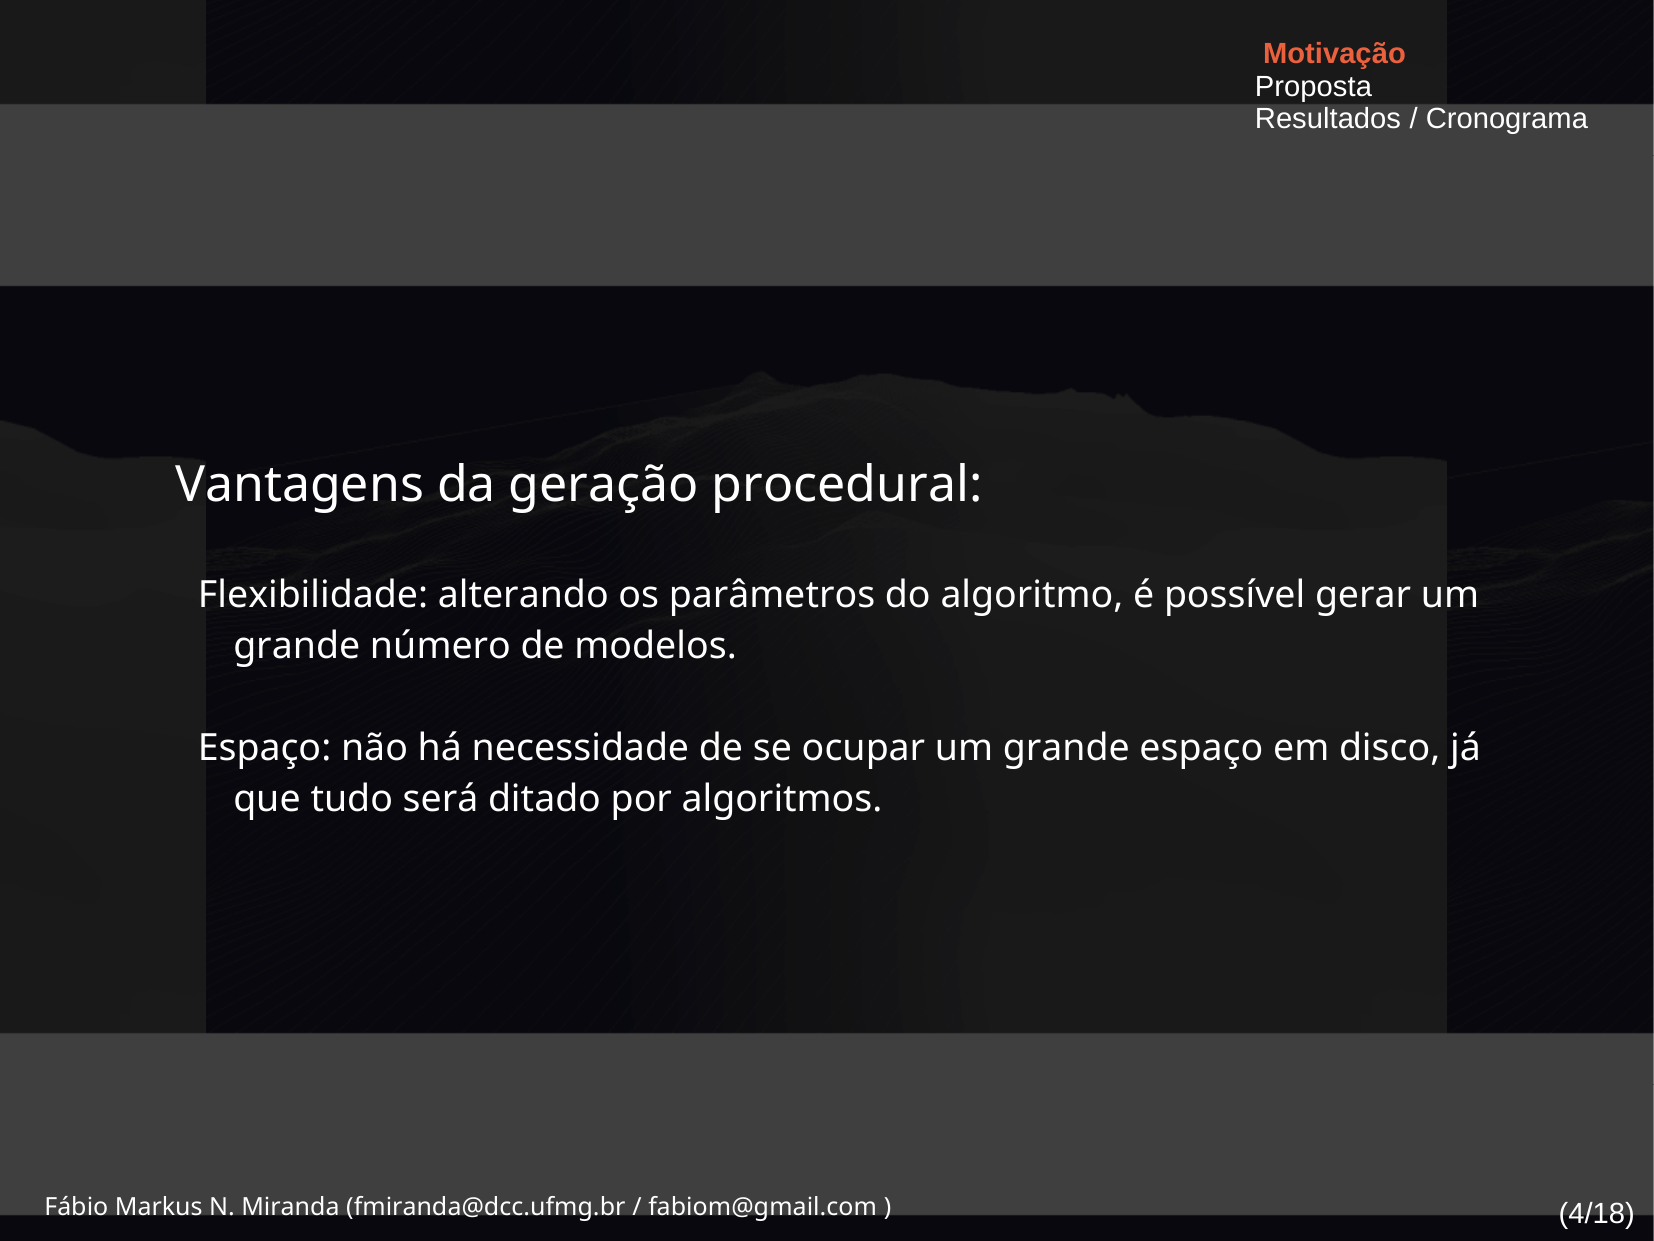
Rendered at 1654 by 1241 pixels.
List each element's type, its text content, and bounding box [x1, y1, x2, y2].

text_box Motivação Proposta Resultados / Cronograma [1240, 29, 1604, 144]
text_box Vantagens da geração procedural: Flexibilidade: alterando os parâmetros do algoritmo, é possível gerar um grande número de modelos. Espaço: não há necessidade de se ocupar um grande espaço em disco, já que tudo será ditado por algoritmos. [147, 236, 1516, 1096]
text_box Fábio Markus N. Miranda (fmiranda@dcc.ufmg.br / fabiom@gmail.com ) [29, 1181, 975, 1227]
text_box (4/18) [1535, 1189, 1654, 1237]
picture [0, 0, 1654, 1241]
